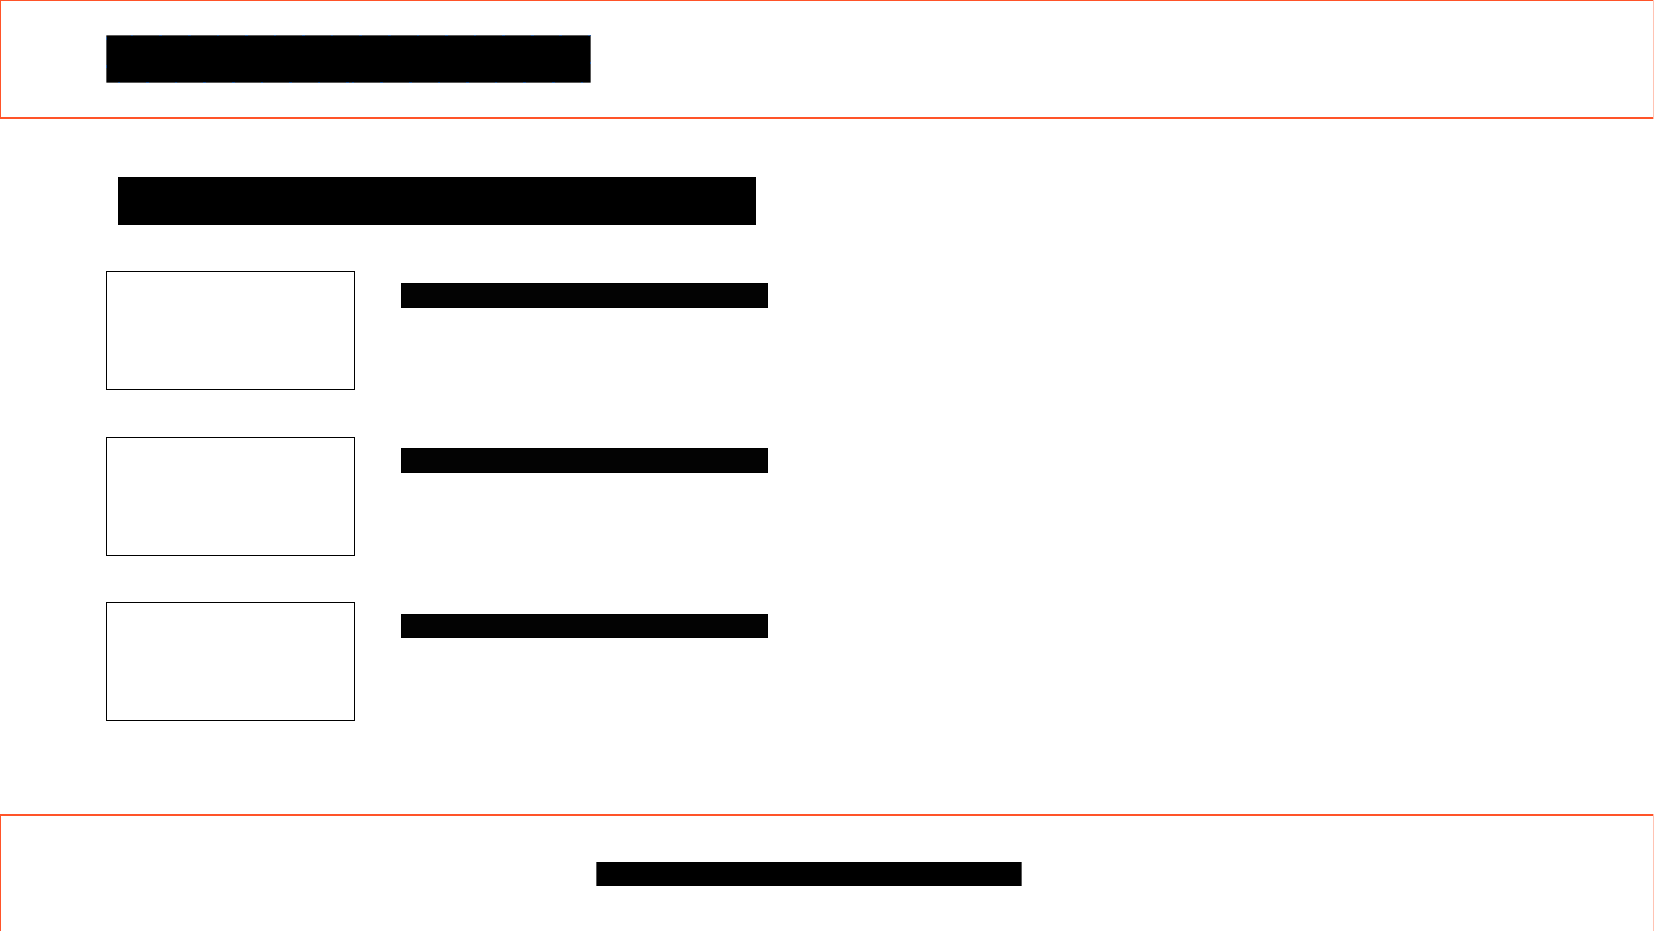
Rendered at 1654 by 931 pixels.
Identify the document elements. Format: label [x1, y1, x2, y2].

text_box [106, 35, 591, 83]
text_box [401, 448, 768, 473]
text_box [401, 283, 768, 308]
text_box [401, 614, 768, 638]
text_box [118, 177, 756, 225]
text_box [596, 862, 1022, 886]
